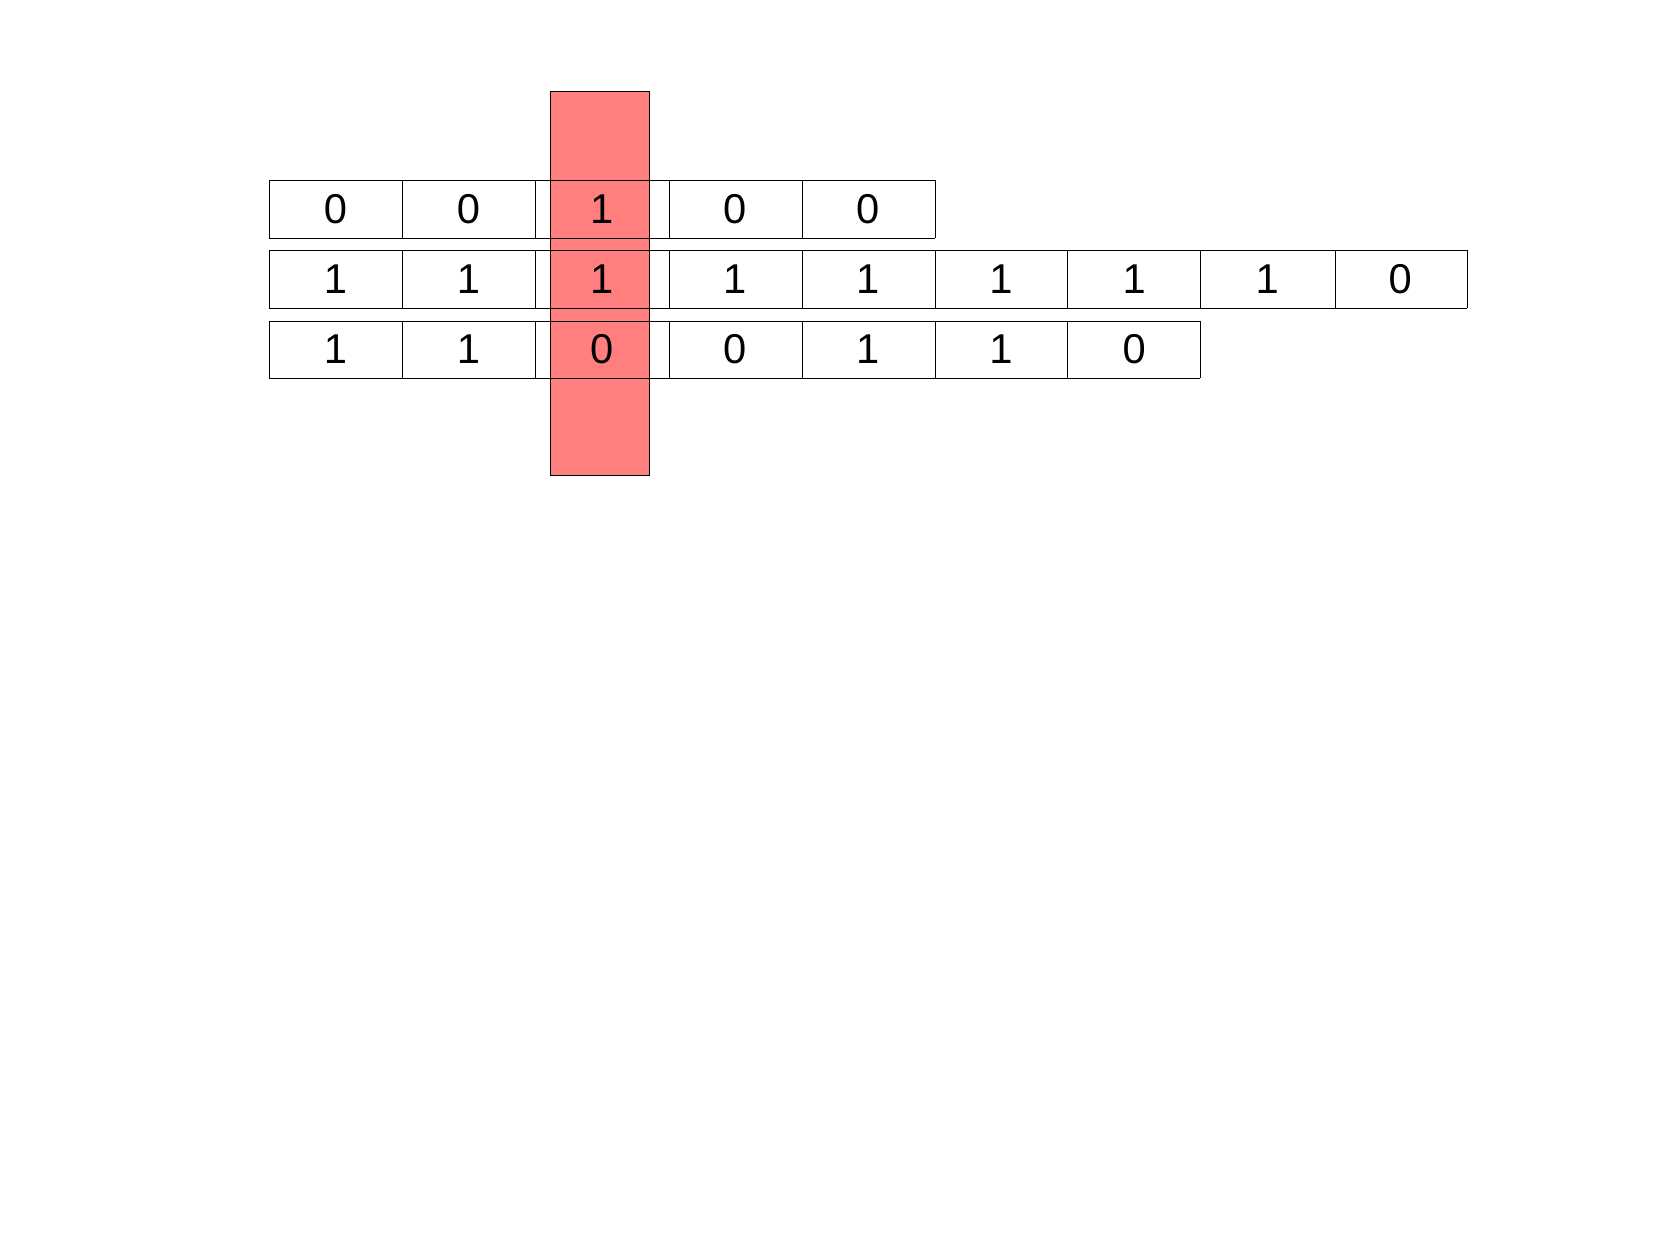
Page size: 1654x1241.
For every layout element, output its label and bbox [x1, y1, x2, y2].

text_box [550, 91, 650, 180]
chart [268, 180, 1470, 557]
